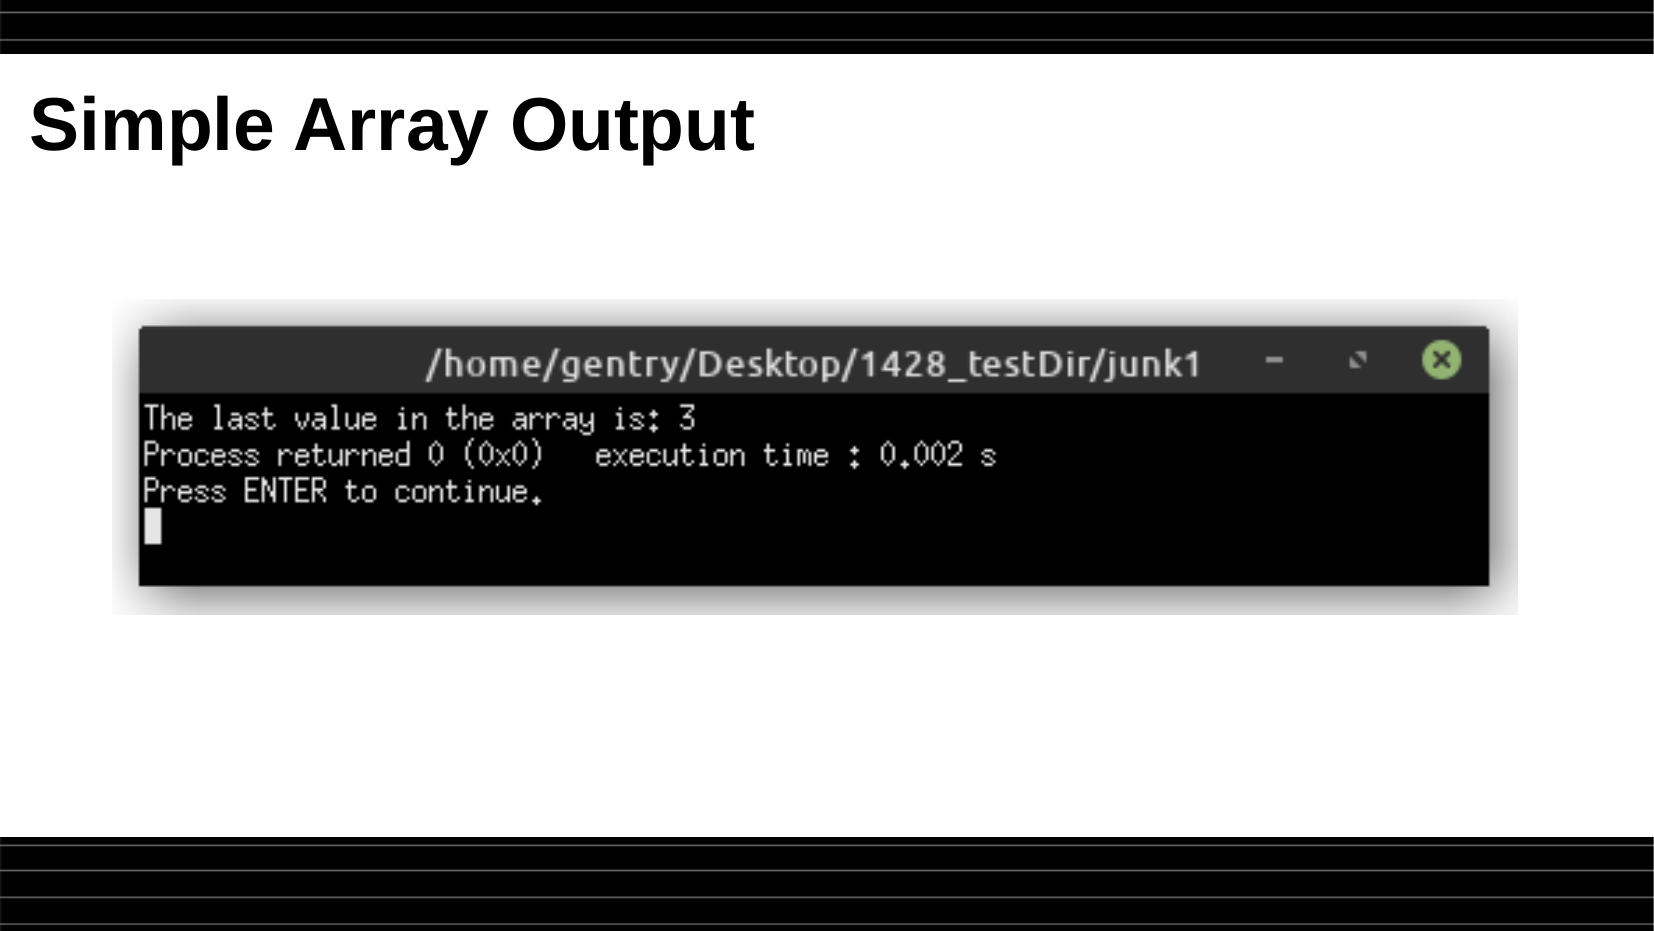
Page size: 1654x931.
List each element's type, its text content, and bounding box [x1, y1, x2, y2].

text_box Simple Array Output [15, 75, 1546, 174]
picture [112, 299, 1518, 616]
picture [0, 837, 1654, 931]
picture [0, 0, 1654, 54]
